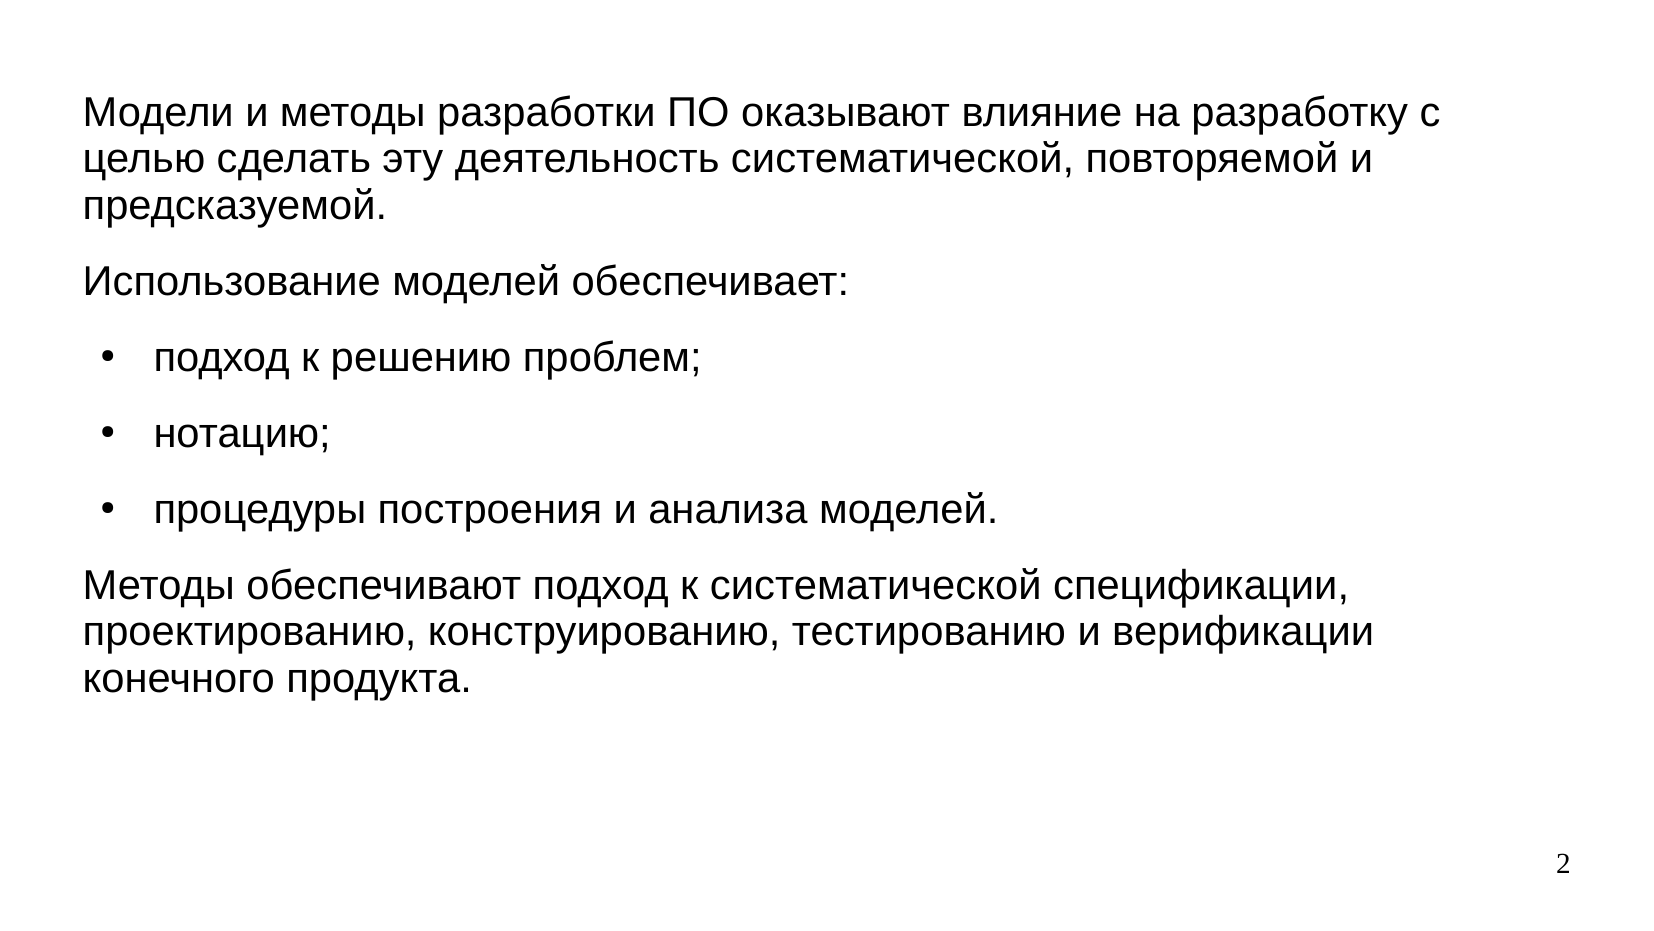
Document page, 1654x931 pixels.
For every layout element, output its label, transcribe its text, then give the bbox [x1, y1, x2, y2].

list Модели и методы разработки ПО оказывают влияние на разработку с целью сделать эту деятельность систематической, повторяемой и предсказуемой. Использование моделей обеспечивает: подход к решению проблем; нотацию; процедуры построения и анализа моделей. Методы обеспечивают подход к систематической спецификации, проектированию, конструированию, тестированию и верификации конечного продукта. [82, 88, 1571, 886]
